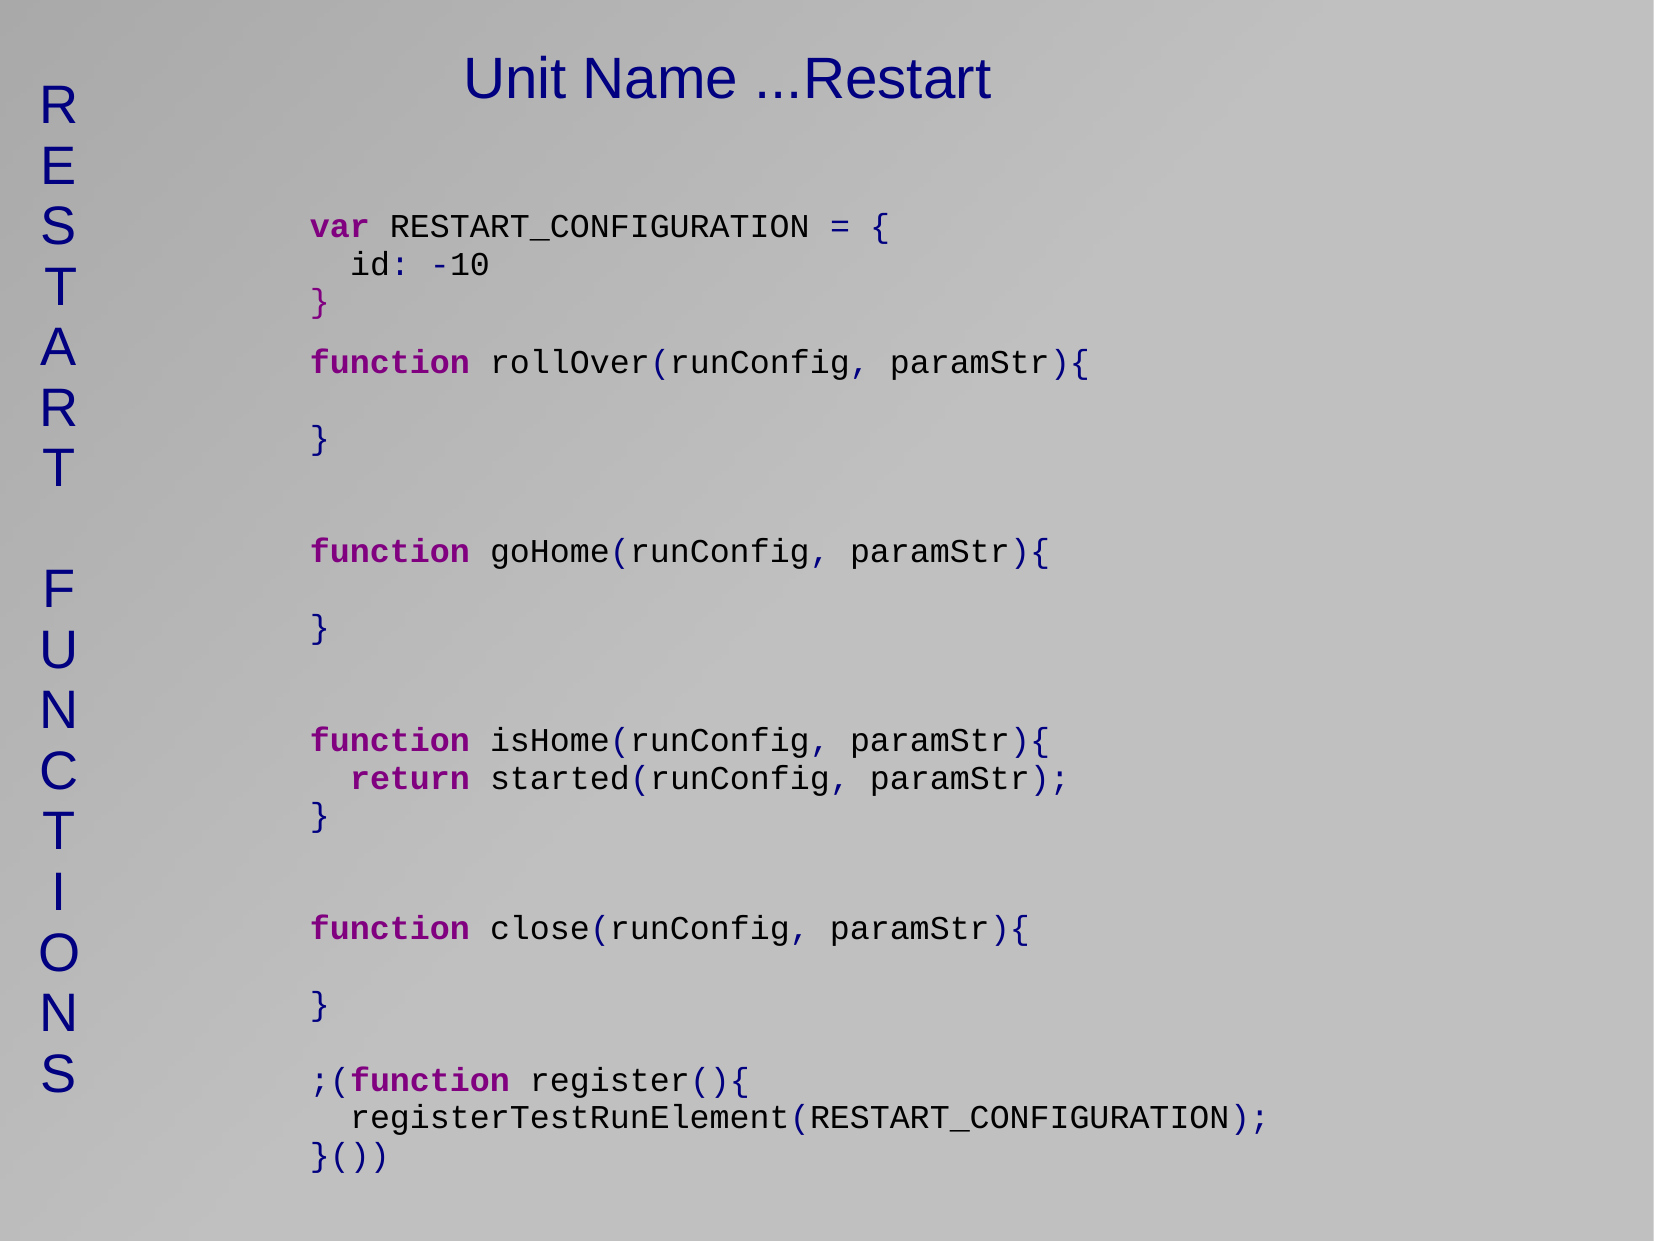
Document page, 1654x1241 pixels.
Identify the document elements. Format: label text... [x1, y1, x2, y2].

text_box RESTART FUNCTIONS [23, 67, 95, 1182]
text_box var RESTART_CONFIGURATION = { id: -10 } function rollOver(runConfig, paramStr){ } function goHome(runConfig, paramStr){ } function isHome(runConfig, paramStr){ return started(runConfig, paramStr); } function close(runConfig, paramStr){ } ;(function register(){ registerTestRunElement(RESTART_CONFIGURATION); }()) [295, 202, 1385, 1146]
picture [0, 0, 1654, 1241]
text_box Unit Name ...Restart [448, 37, 1075, 118]
